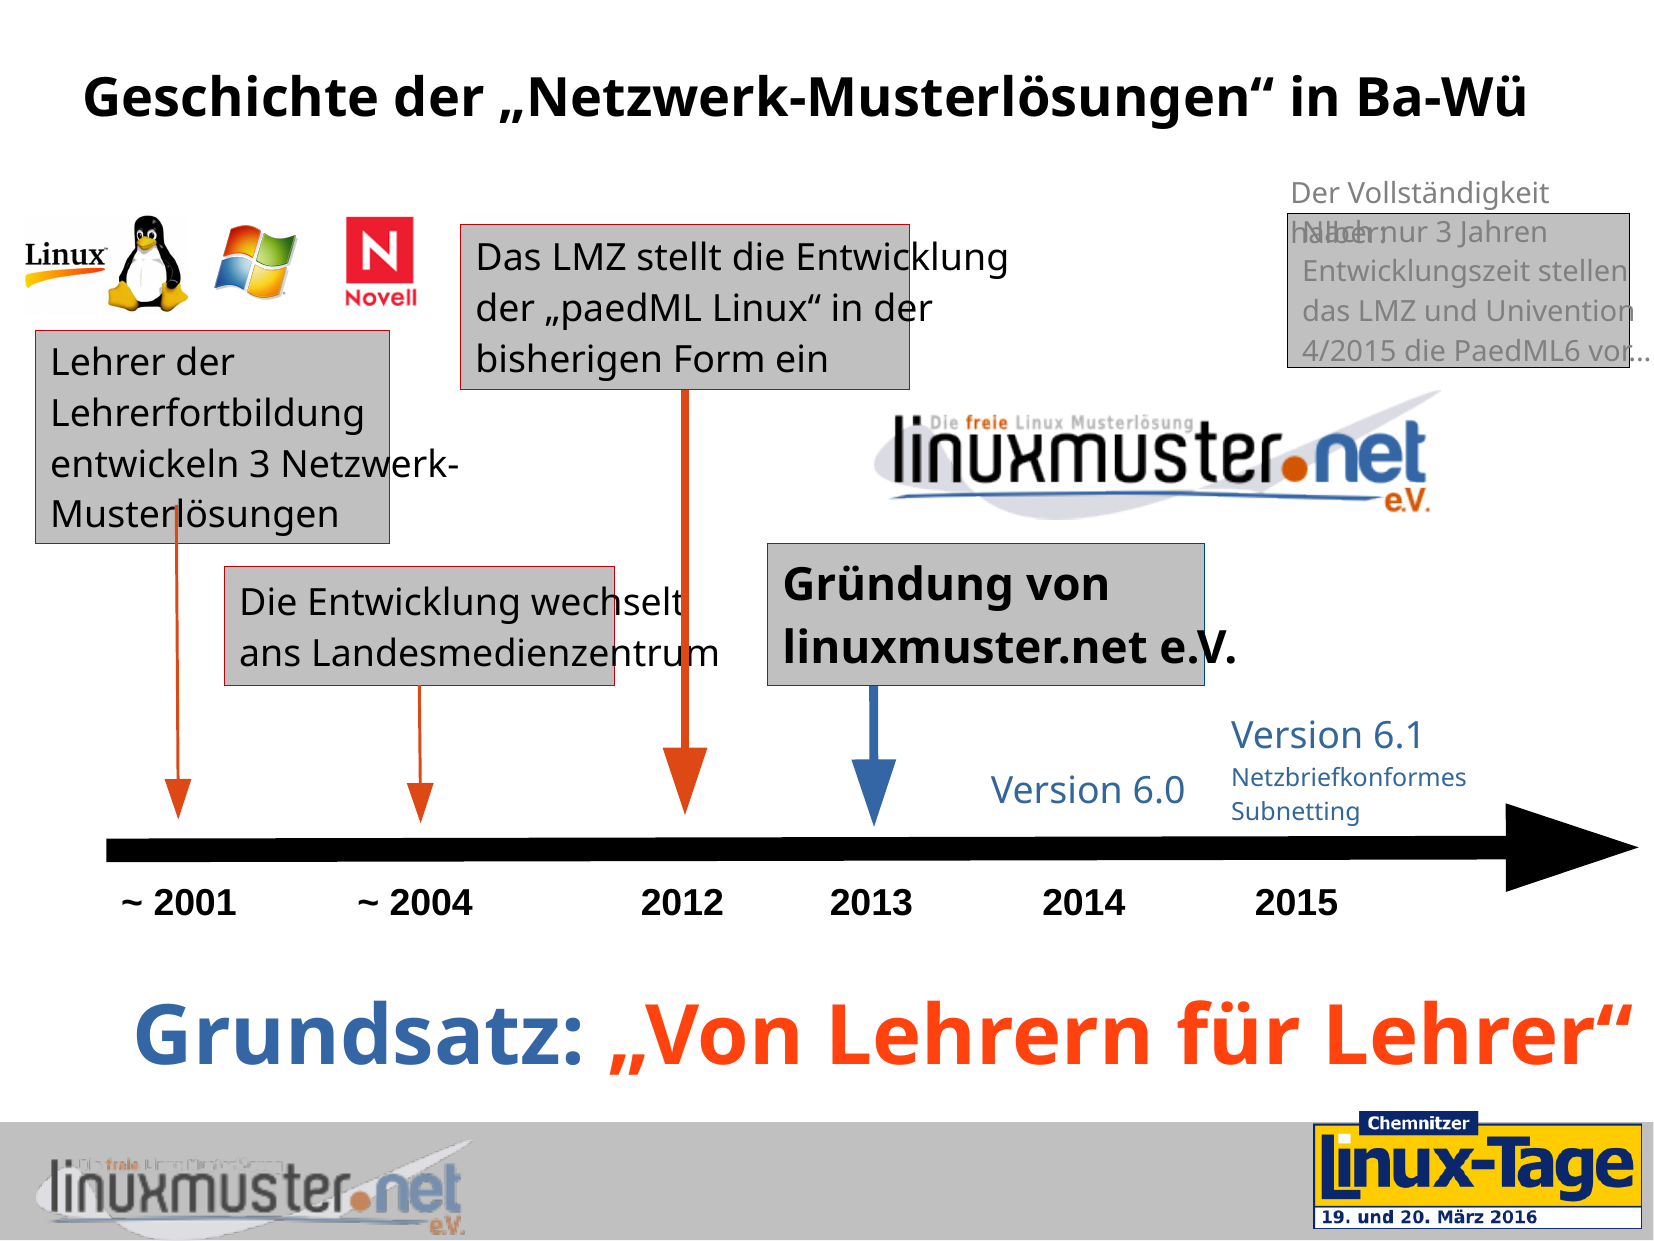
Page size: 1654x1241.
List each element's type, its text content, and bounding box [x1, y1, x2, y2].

picture [212, 223, 300, 302]
text_box 2014 [1027, 874, 1193, 931]
text_box ~ 2001 [106, 874, 272, 931]
text_box Nach nur 3 Jahren Entwicklungszeit stellen das LMZ und Univention 4/2015 die PaedML6 vor... [1287, 213, 1630, 368]
title Geschichte der „Netzwerk-Musterlösungen“ in Ba-Wü [82, 49, 1571, 142]
picture [36, 1140, 473, 1241]
text_box 2012 [625, 874, 792, 931]
text_box Der Vollständigkeit halber: [1275, 165, 1607, 214]
picture [874, 390, 1441, 520]
text_box Grundsatz: „Von Lehrern für Lehrer“ [118, 968, 1572, 1077]
text_box Die Entwicklung wechselt ans Landesmedienzentrum [224, 566, 615, 686]
text_box Version 6.0 [976, 755, 1158, 814]
picture [330, 212, 426, 314]
picture [1313, 1111, 1642, 1229]
text_box Gründung von linuxmuster.net e.V. [767, 543, 1205, 686]
text_box Version 6.1 Netzbriefkonformes Subnetting [1216, 701, 1437, 816]
picture [23, 214, 189, 314]
text_box Lehrer der Lehrerfortbildung entwickeln 3 Netzwerk- Musterlösungen [35, 330, 390, 544]
text_box 2015 [1240, 874, 1406, 931]
text_box Das LMZ stellt die Entwicklung der „paedML Linux“ in der bisherigen Form ein [460, 224, 910, 390]
text_box 2013 [814, 874, 981, 931]
text_box ~ 2004 [342, 874, 508, 931]
